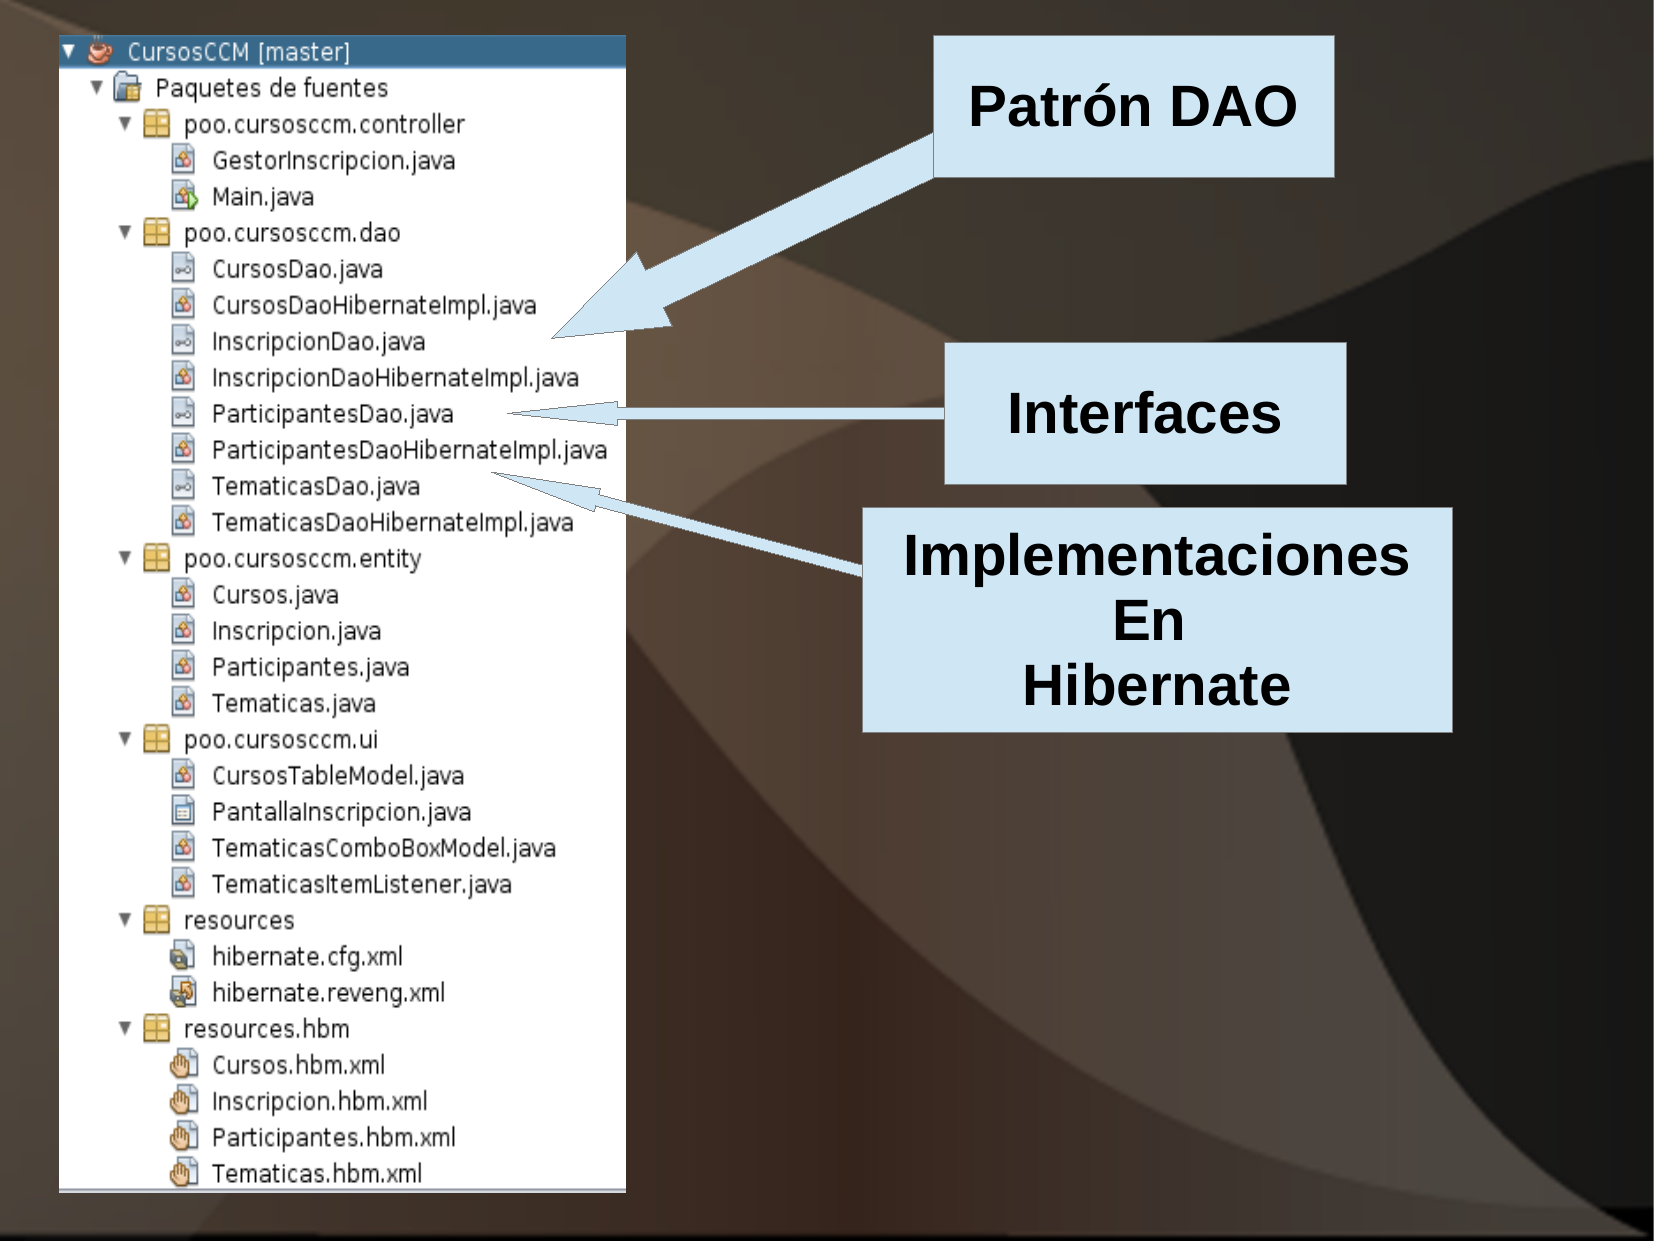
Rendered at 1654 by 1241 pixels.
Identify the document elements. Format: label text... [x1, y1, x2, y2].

text_box [491, 472, 862, 578]
text_box Interfaces [944, 342, 1347, 485]
text_box Patrón DAO [933, 35, 1335, 178]
picture [0, 0, 1654, 1241]
text_box [551, 132, 934, 339]
text_box Implementaciones En Hibernate [862, 507, 1453, 733]
text_box [507, 401, 945, 426]
